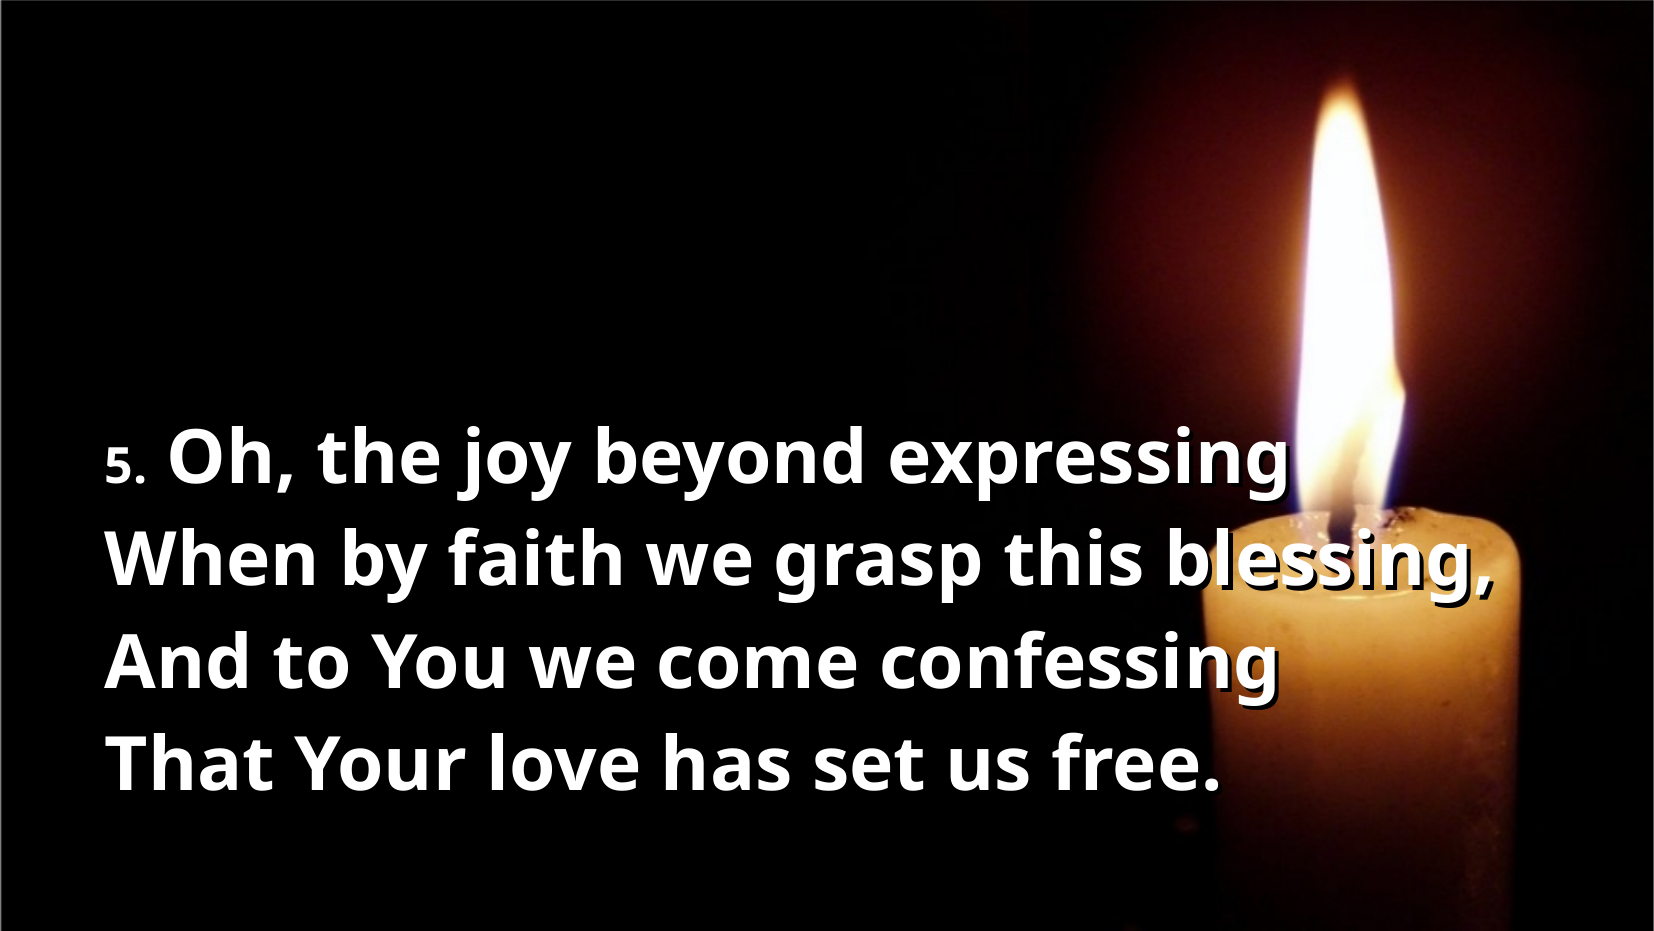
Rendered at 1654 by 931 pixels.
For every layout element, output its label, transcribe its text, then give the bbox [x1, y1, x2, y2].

text_box 5. Oh, the joy beyond expressing When by faith we grasp this blessing, And to You we come confessing That Your love has set us free. [90, 395, 1591, 811]
picture [0, 0, 1654, 931]
